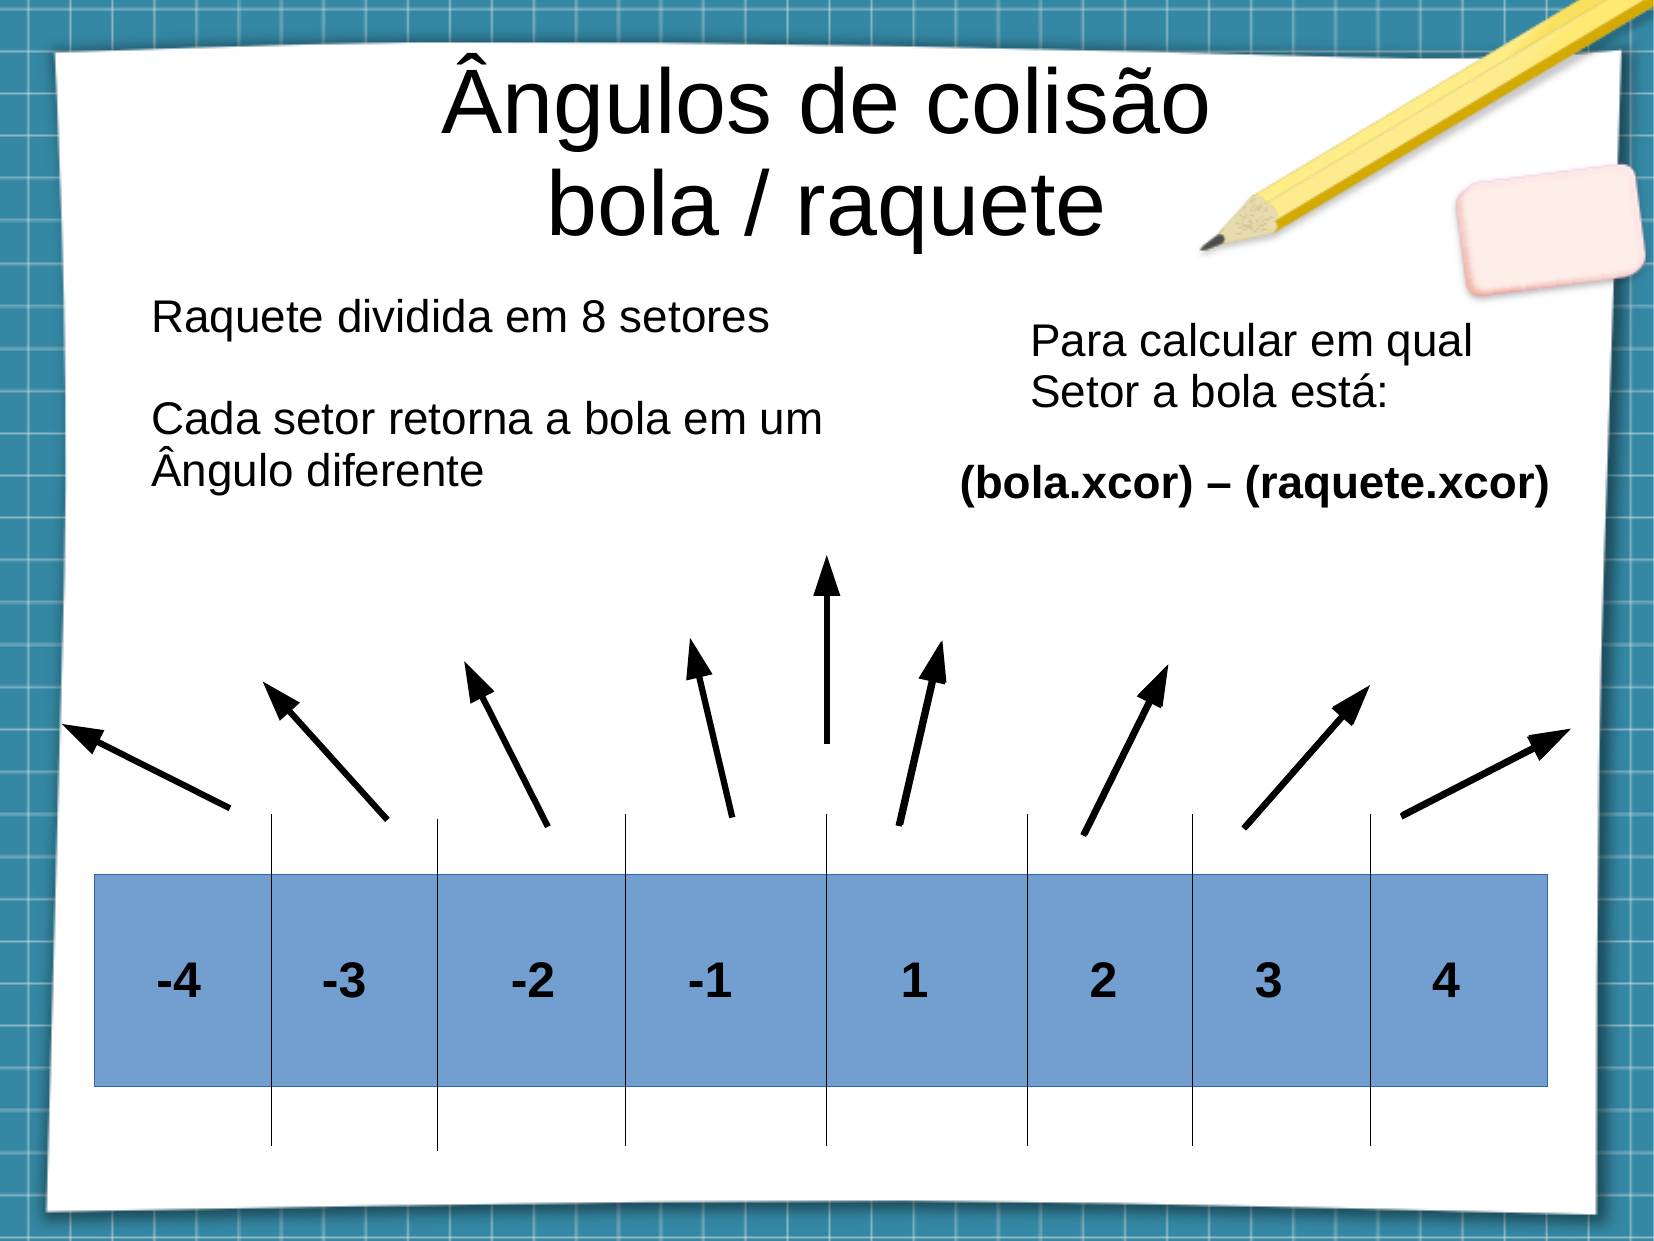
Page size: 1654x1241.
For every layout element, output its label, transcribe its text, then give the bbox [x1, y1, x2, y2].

text_box [1193, 874, 1370, 1087]
text_box (bola.xcor) – (raquete.xcor) [944, 449, 1566, 516]
text_box -2 [496, 944, 579, 1016]
text_box 3 [1240, 944, 1323, 1016]
picture [0, 0, 1654, 1241]
text_box [272, 874, 437, 1087]
text_box 4 [1417, 944, 1501, 1016]
text_box 2 [1074, 944, 1146, 1016]
text_box Raquete dividida em 8 setores Cada setor retorna a bola em um Ângulo diferente [136, 283, 839, 504]
text_box [94, 874, 271, 1087]
text_box Para calcular em qual Setor a bola está: [1015, 307, 1489, 425]
text_box -3 [307, 944, 402, 1028]
text_box -4 [141, 944, 225, 1016]
text_box [1028, 874, 1192, 1087]
text_box [626, 874, 826, 1087]
title Ângulos de colisão bola / raquete [82, 49, 1571, 257]
text_box 1 [885, 944, 969, 1016]
text_box [827, 874, 1027, 1087]
text_box [1371, 874, 1548, 1087]
text_box [438, 874, 625, 1087]
text_box -1 [673, 944, 756, 1016]
